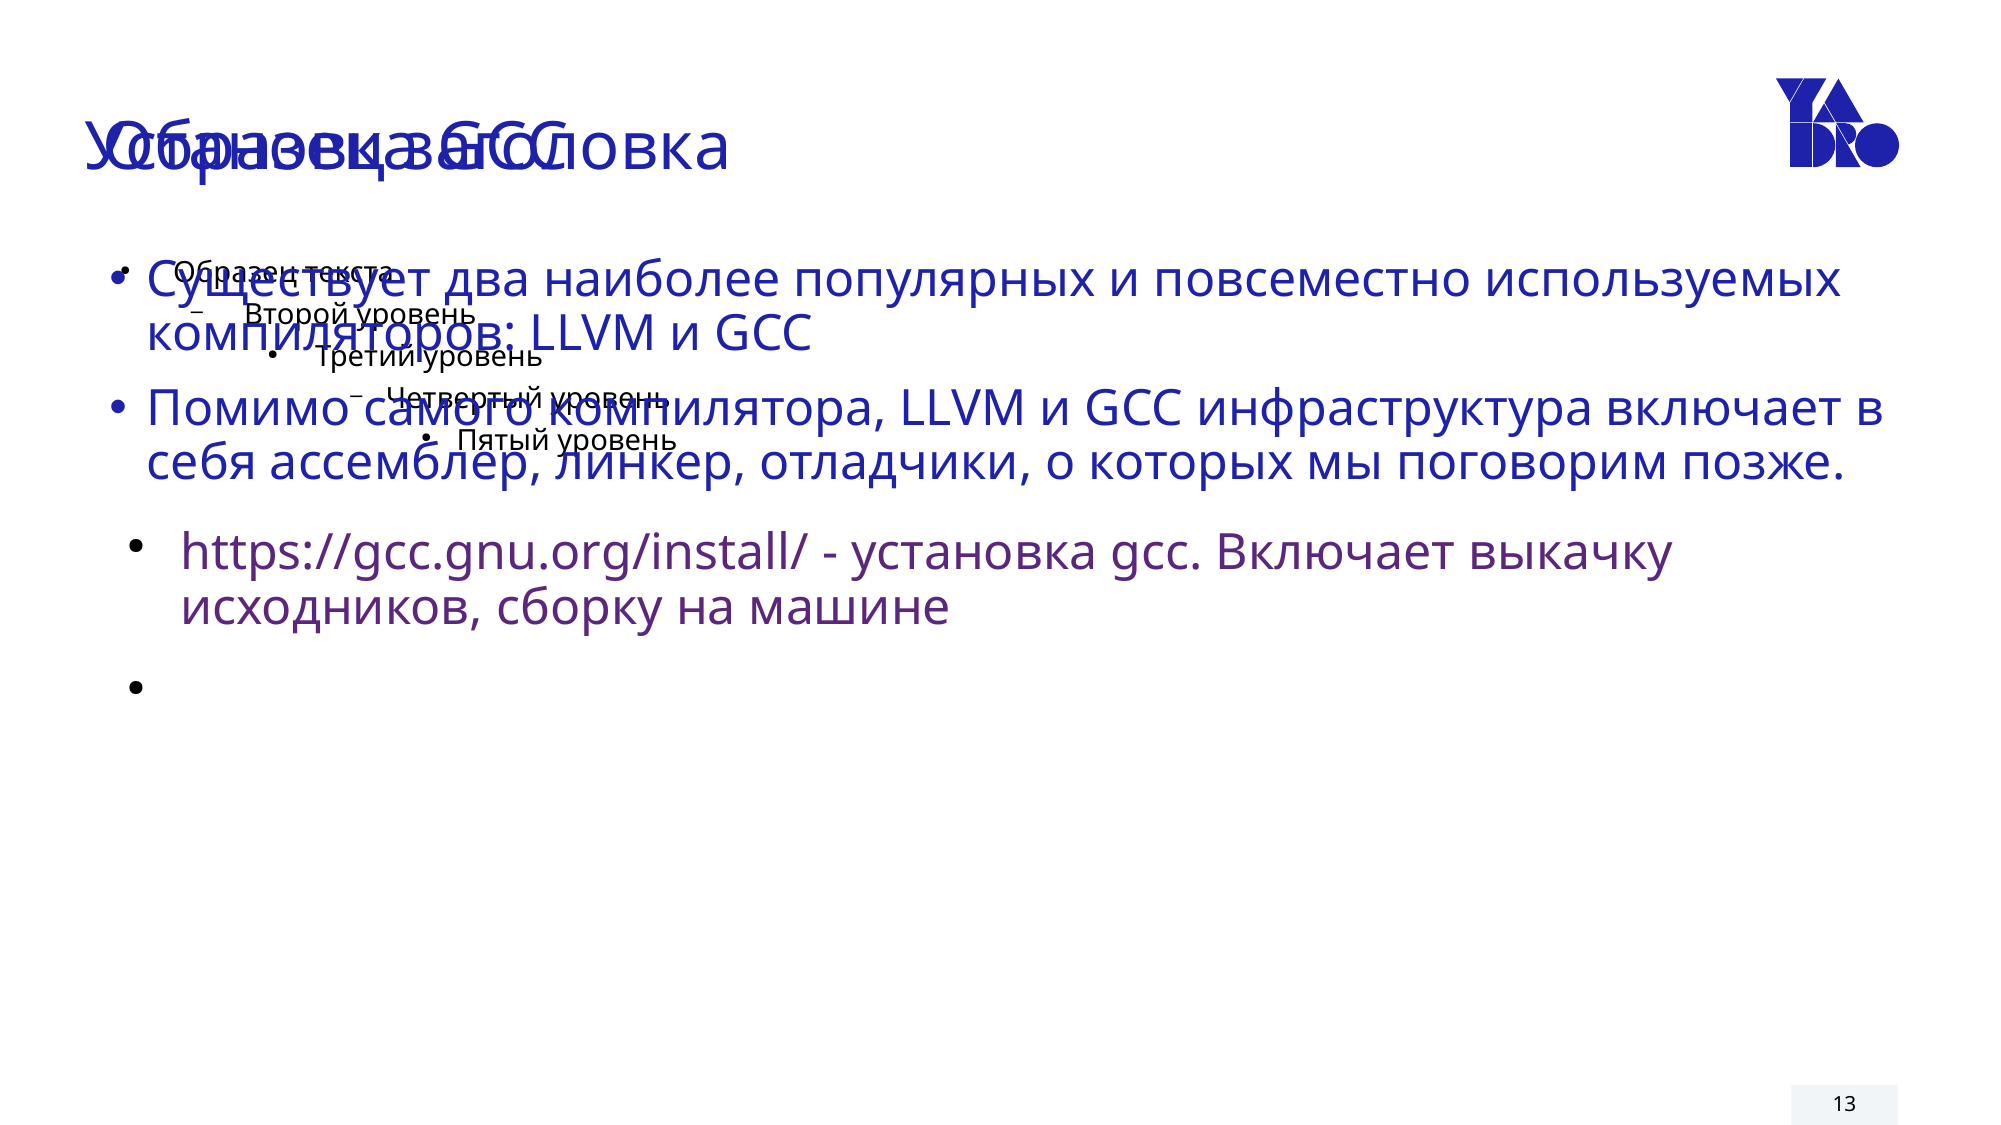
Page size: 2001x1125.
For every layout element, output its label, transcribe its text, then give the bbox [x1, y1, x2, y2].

title Установка GCC [84, 109, 1674, 205]
list Существует два наиболее популярных и повсеместно используемых компиляторов: LLVM и GCC Помимо самого компилятора, LLVM и GCC инфраструктура включает в себя ассемблер, линкер, отладчики, о которых мы поговорим позже. https://gcc.gnu.org/install/ - установка gcc. Включает выкачку исходников, сборку на машине [109, 253, 1936, 948]
